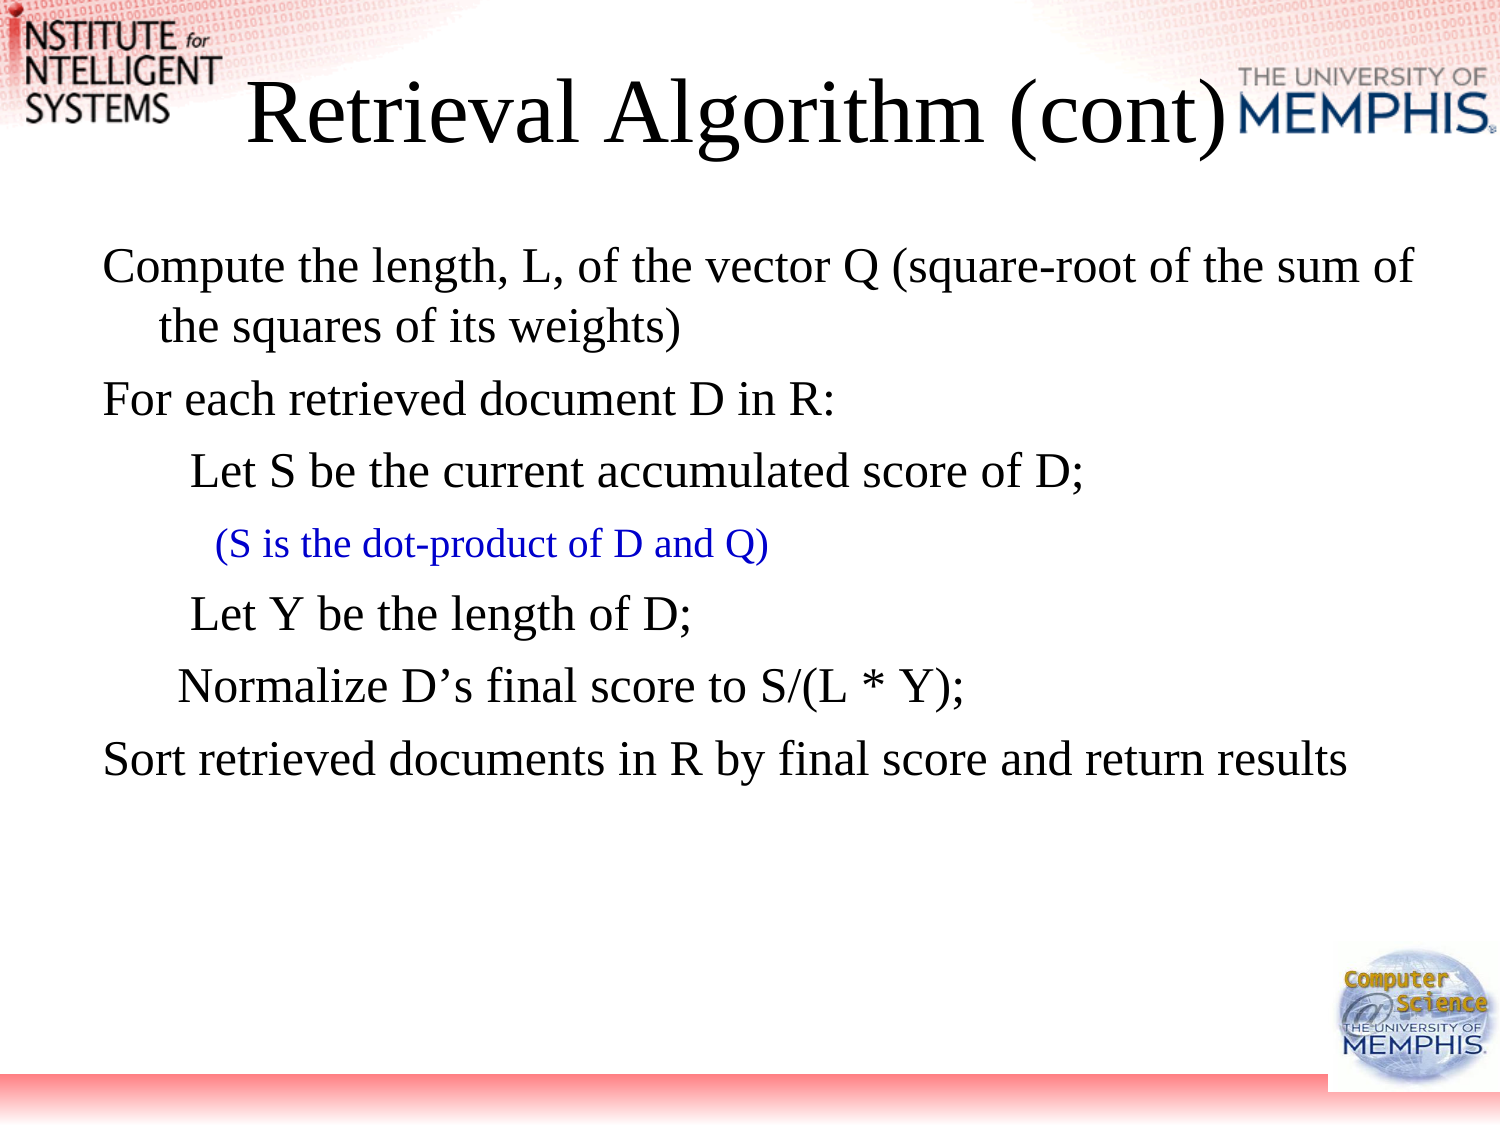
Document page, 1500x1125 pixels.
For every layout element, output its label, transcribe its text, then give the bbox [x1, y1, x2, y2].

picture [1328, 941, 1500, 1092]
title Retrieval Algorithm (cont) [137, 42, 1338, 198]
picture [1012, 0, 1500, 141]
list Compute the length, L, of the vector Q (square-root of the sum of the squares of its weights) For each retrieved document D in R: Let S be the current accumulated score of D; (S is the dot-product of D and Q) Let Y be the length of D; Normalize D’s final score to S/(L * Y); Sort retrieved documents in R by final score and return results [87, 224, 1450, 995]
picture [0, 0, 501, 132]
